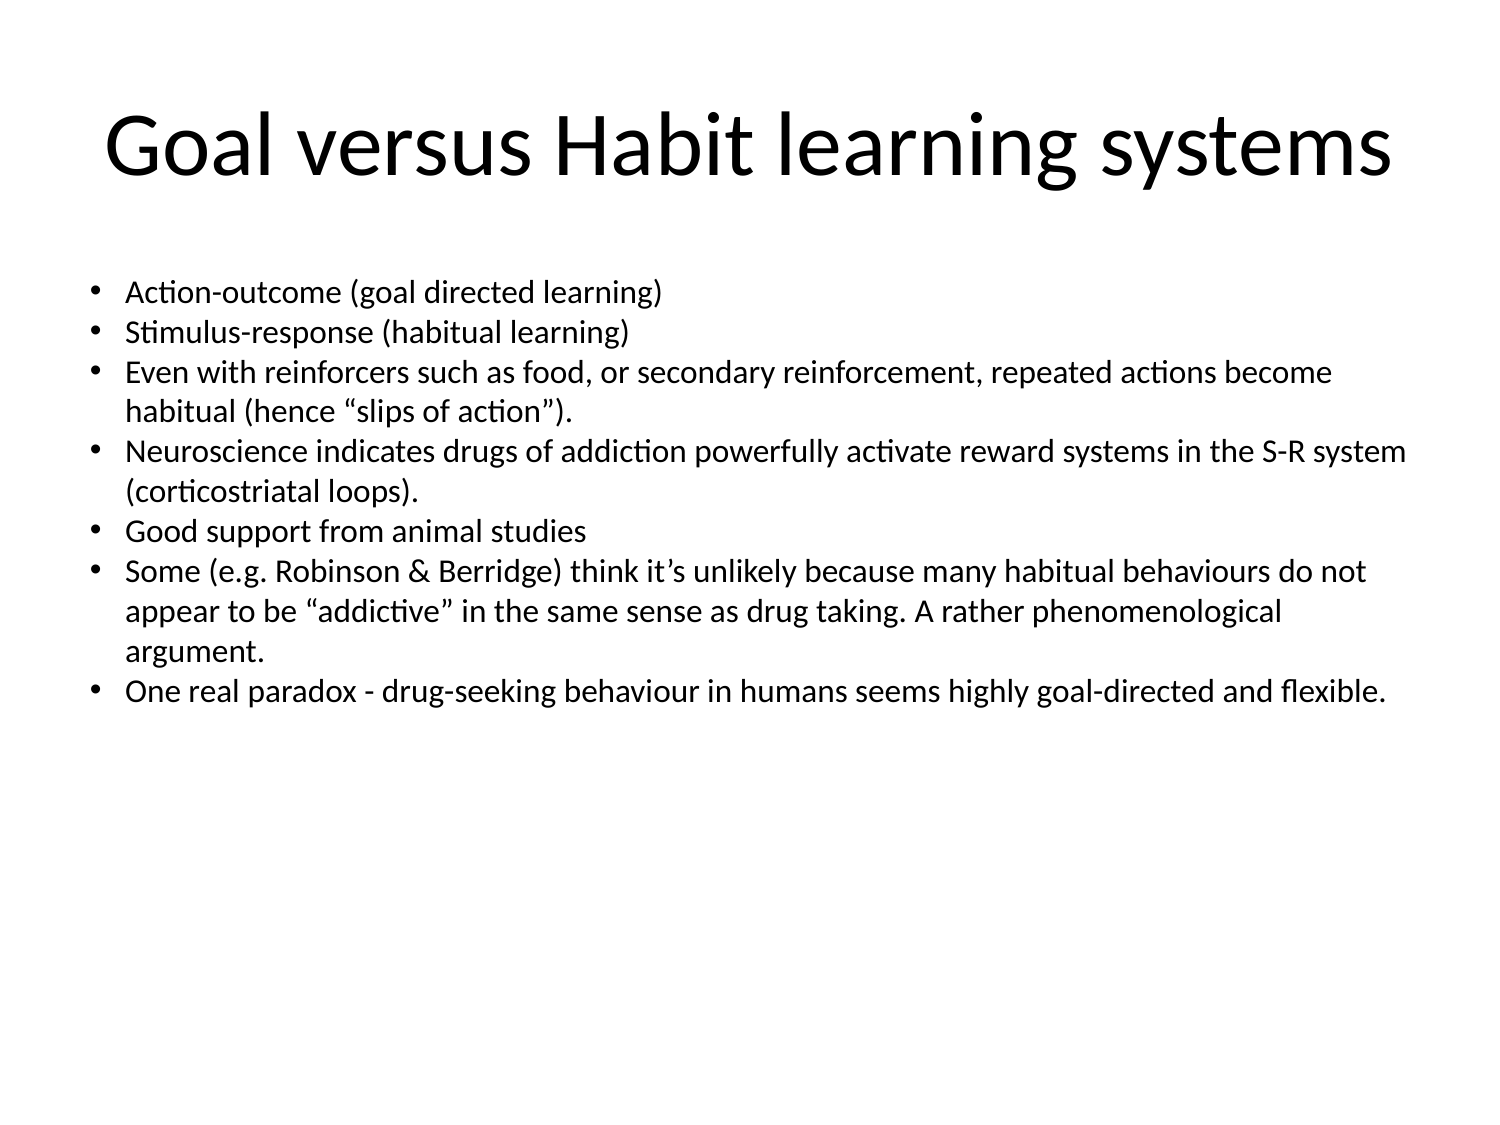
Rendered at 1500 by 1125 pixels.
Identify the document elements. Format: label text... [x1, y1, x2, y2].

text_box Action-outcome (goal directed learning) Stimulus-response (habitual learning) Even with reinforcers such as food, or secondary reinforcement, repeated actions become habitual (hence “slips of action”). Neuroscience indicates drugs of addiction powerfully activate reward systems in the S-R system (corticostriatal loops). Good support from animal studies Some (e.g. Robinson & Berridge) think it’s unlikely because many habitual behaviours do not appear to be “addictive” in the same sense as drug taking. A rather phenomenological argument. One real paradox - drug-seeking behaviour in humans seems highly goal-directed and flexible. [75, 262, 1430, 1005]
text_box Goal versus Habit learning systems [75, 45, 1425, 233]
